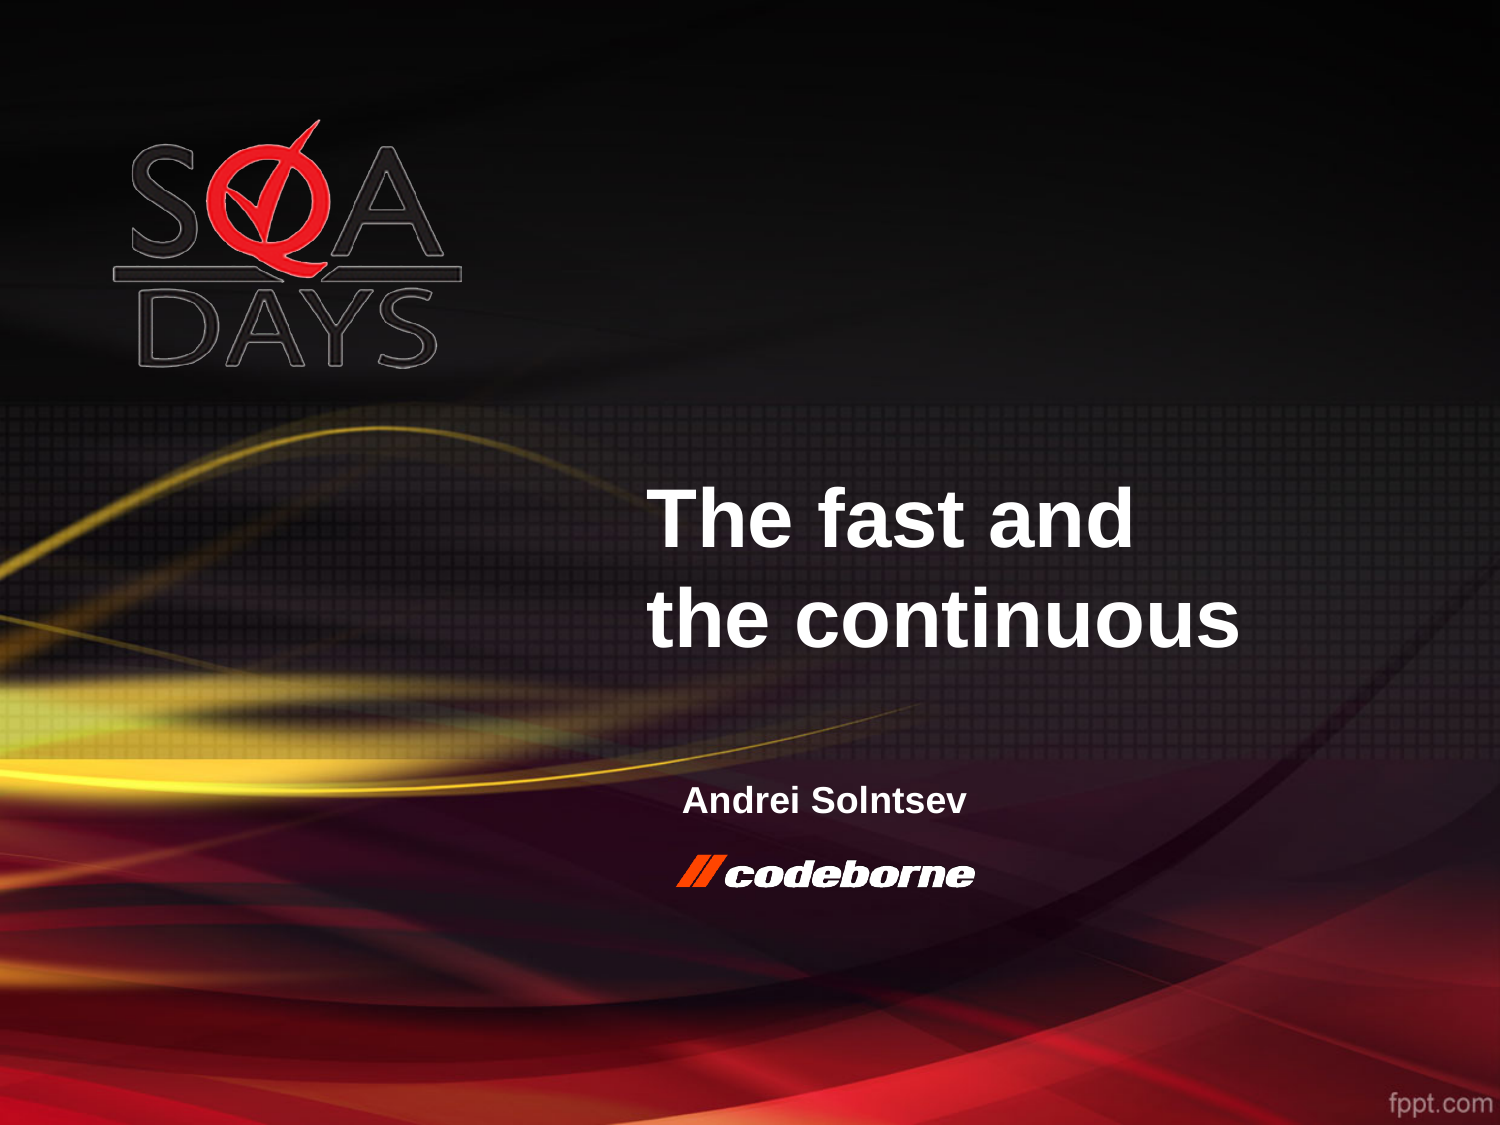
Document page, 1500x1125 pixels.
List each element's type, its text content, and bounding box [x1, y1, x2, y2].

title The fast and the continuous [631, 456, 1441, 546]
text_box Andrei Solntsev [631, 757, 1152, 840]
picture [0, 0, 1500, 1125]
